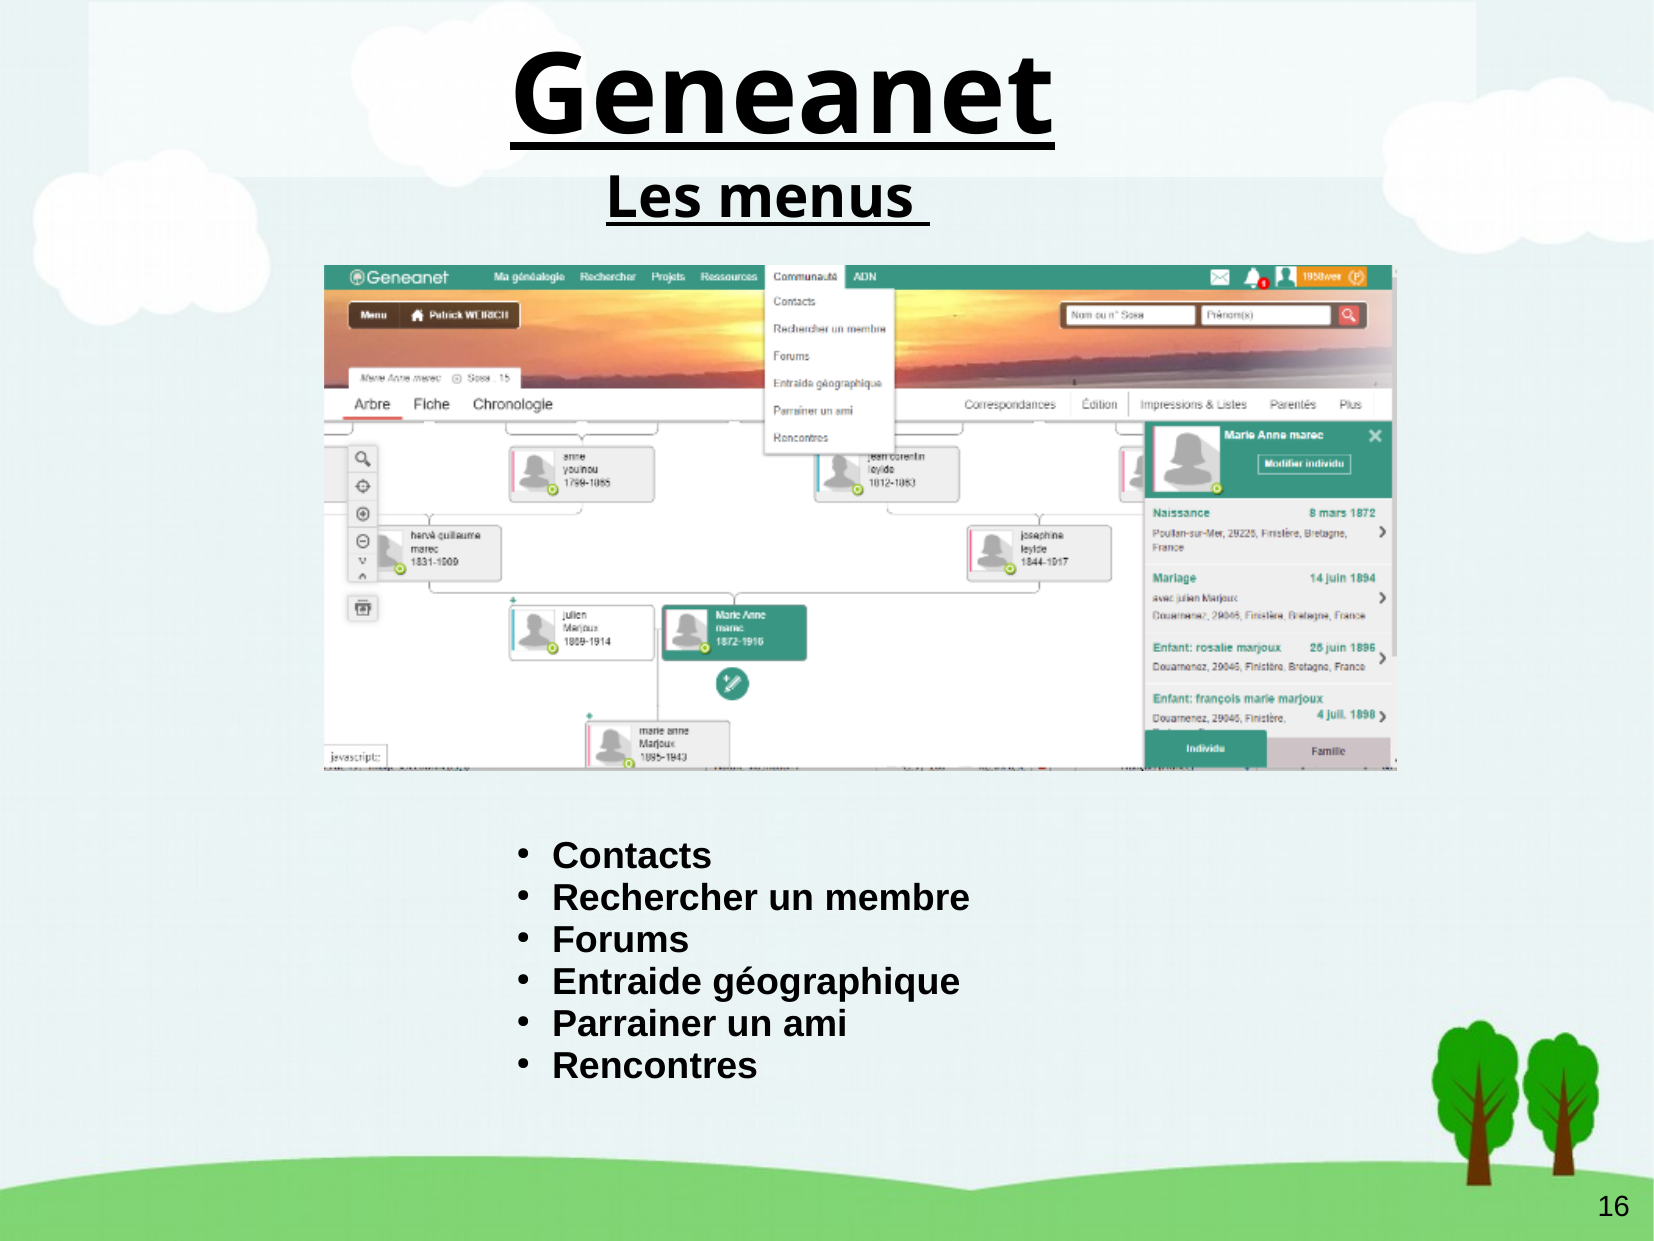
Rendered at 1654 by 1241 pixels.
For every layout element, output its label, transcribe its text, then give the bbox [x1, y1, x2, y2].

title Geneanet [88, 2, 1477, 147]
text_box Les menus [0, 147, 1536, 296]
picture [0, 0, 1654, 1241]
text_box Contacts Rechercher un membre Forums Entraide géographique Parrainer un ami Rencontres [501, 826, 1034, 1178]
